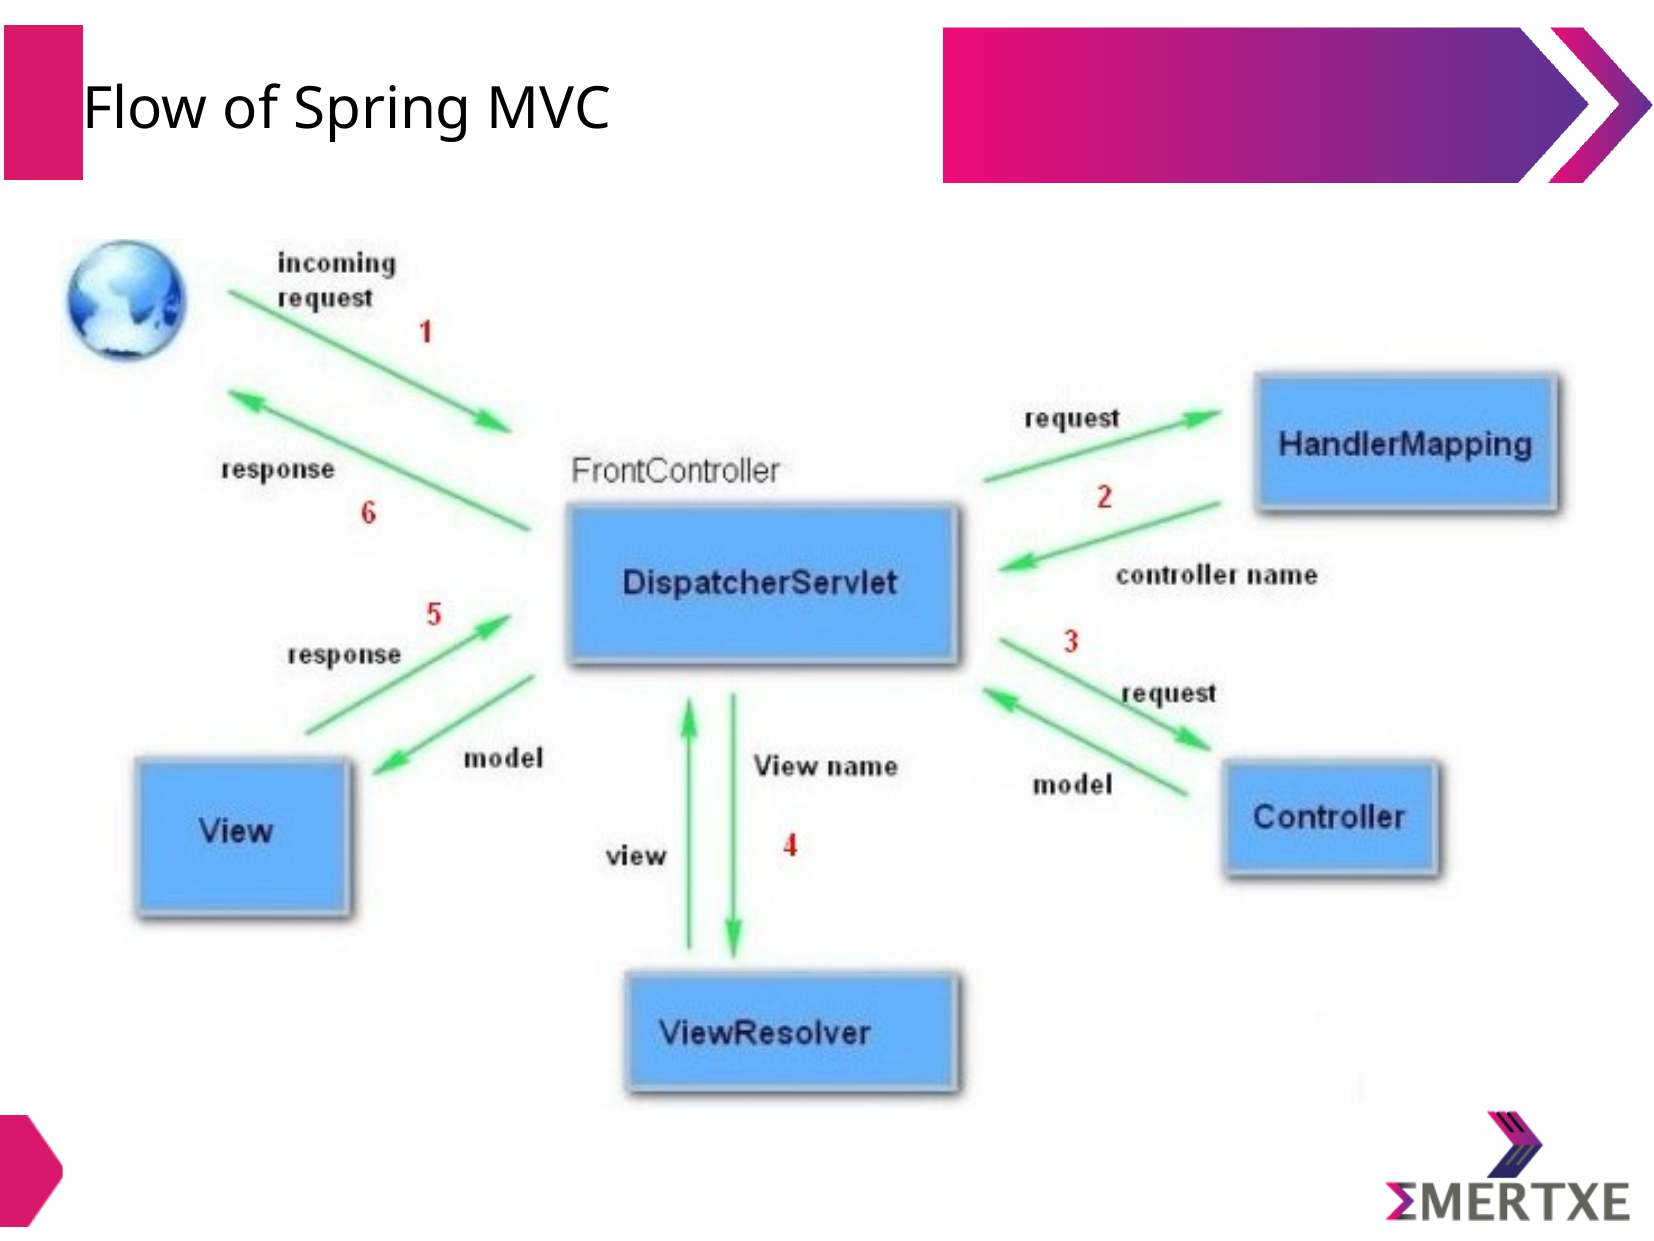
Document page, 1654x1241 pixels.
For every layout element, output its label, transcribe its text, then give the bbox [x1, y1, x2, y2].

title Flow of Spring MVC [82, 2, 1571, 210]
picture [60, 239, 1631, 1221]
picture [1571, 27, 1653, 183]
